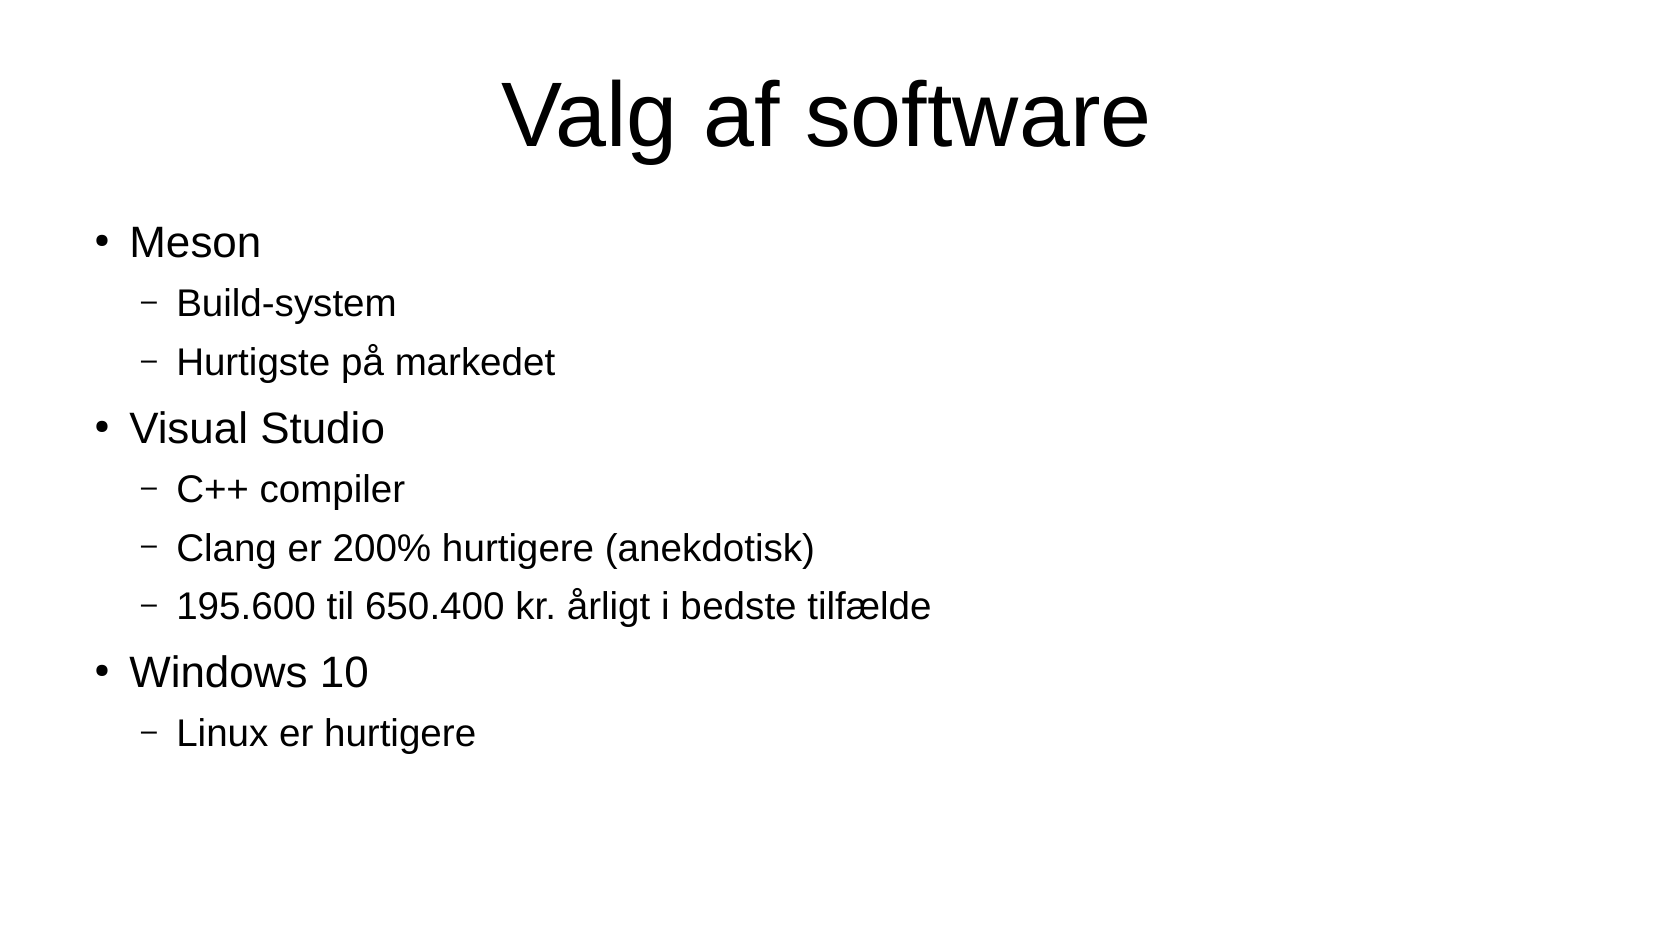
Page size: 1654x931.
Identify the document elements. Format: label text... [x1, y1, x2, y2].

title Valg af software [82, 37, 1571, 193]
list Meson Build-system Hurtigste på markedet Visual Studio C++ compiler Clang er 200% hurtigere (anekdotisk) 195.600 til 650.400 kr. årligt i bedste tilfælde Windows 10 Linux er hurtigere [82, 217, 1571, 758]
